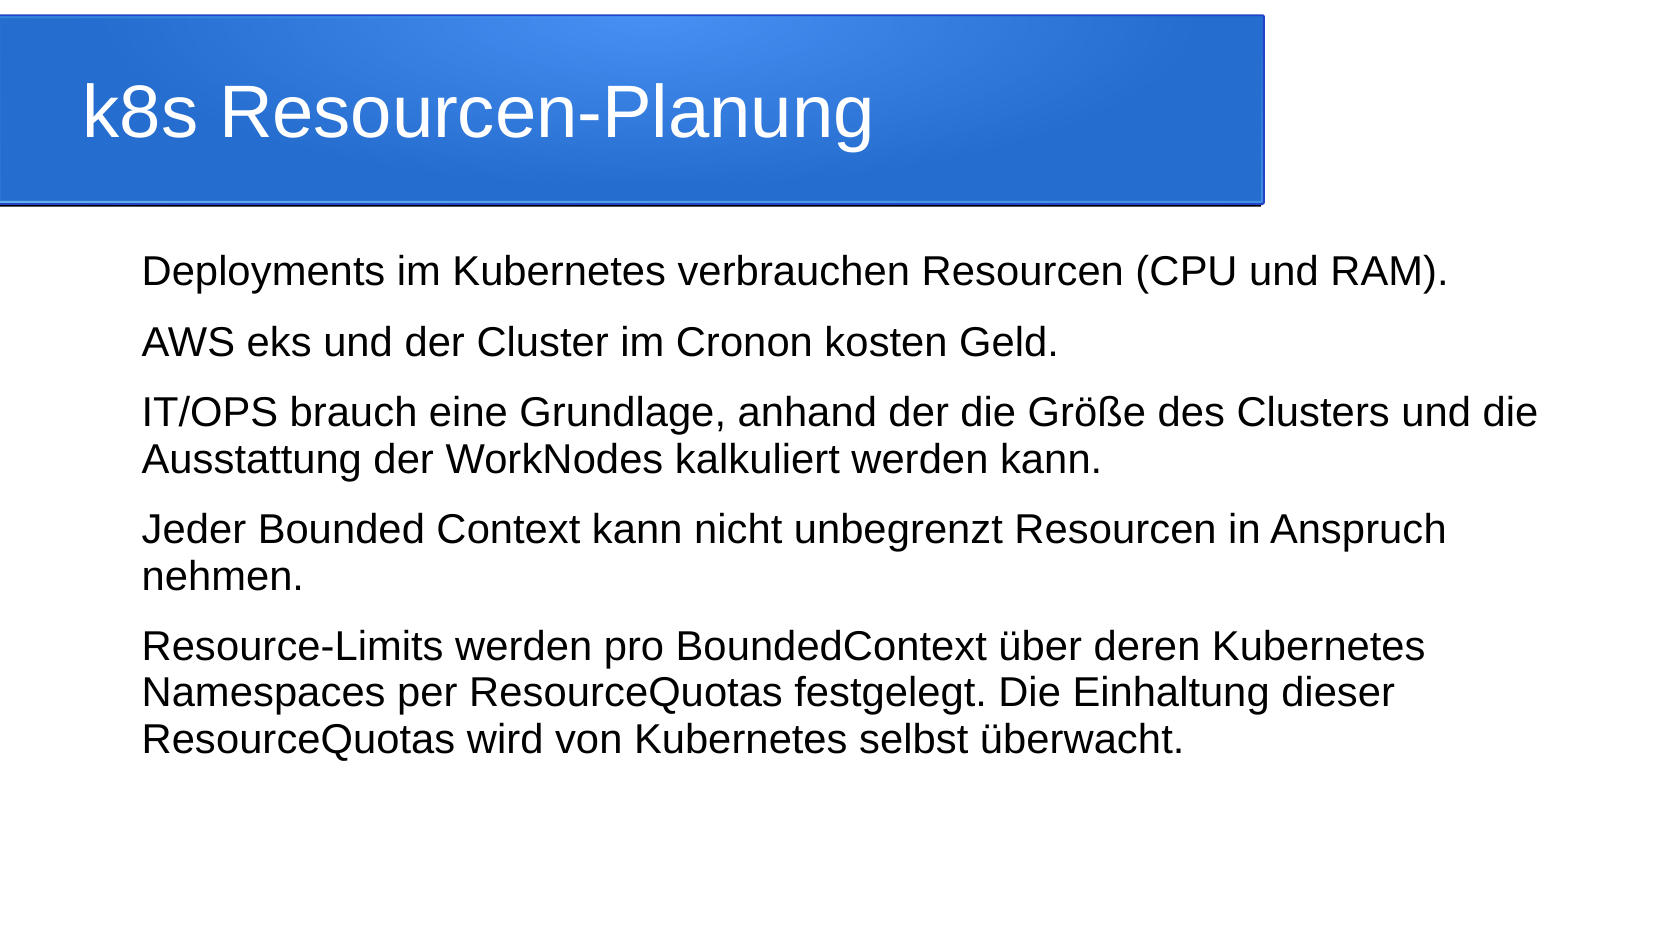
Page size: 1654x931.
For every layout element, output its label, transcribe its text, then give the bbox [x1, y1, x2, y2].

list Deployments im Kubernetes verbrauchen Resourcen (CPU und RAM). AWS eks und der Cluster im Cronon kosten Geld. IT/OPS brauch eine Grundlage, anhand der die Größe des Clusters und die Ausstattung der WorkNodes kalkuliert werden kann. Jeder Bounded Context kann nicht unbegrenzt Resourcen in Anspruch nehmen. Resource-Limits werden pro BoundedContext über deren Kubernetes Namespaces per ResourceQuotas festgelegt. Die Einhaltung dieser ResourceQuotas wird von Kubernetes selbst überwacht. [70, 248, 1560, 788]
title k8s Resourcen-Planung [82, 35, 1235, 189]
